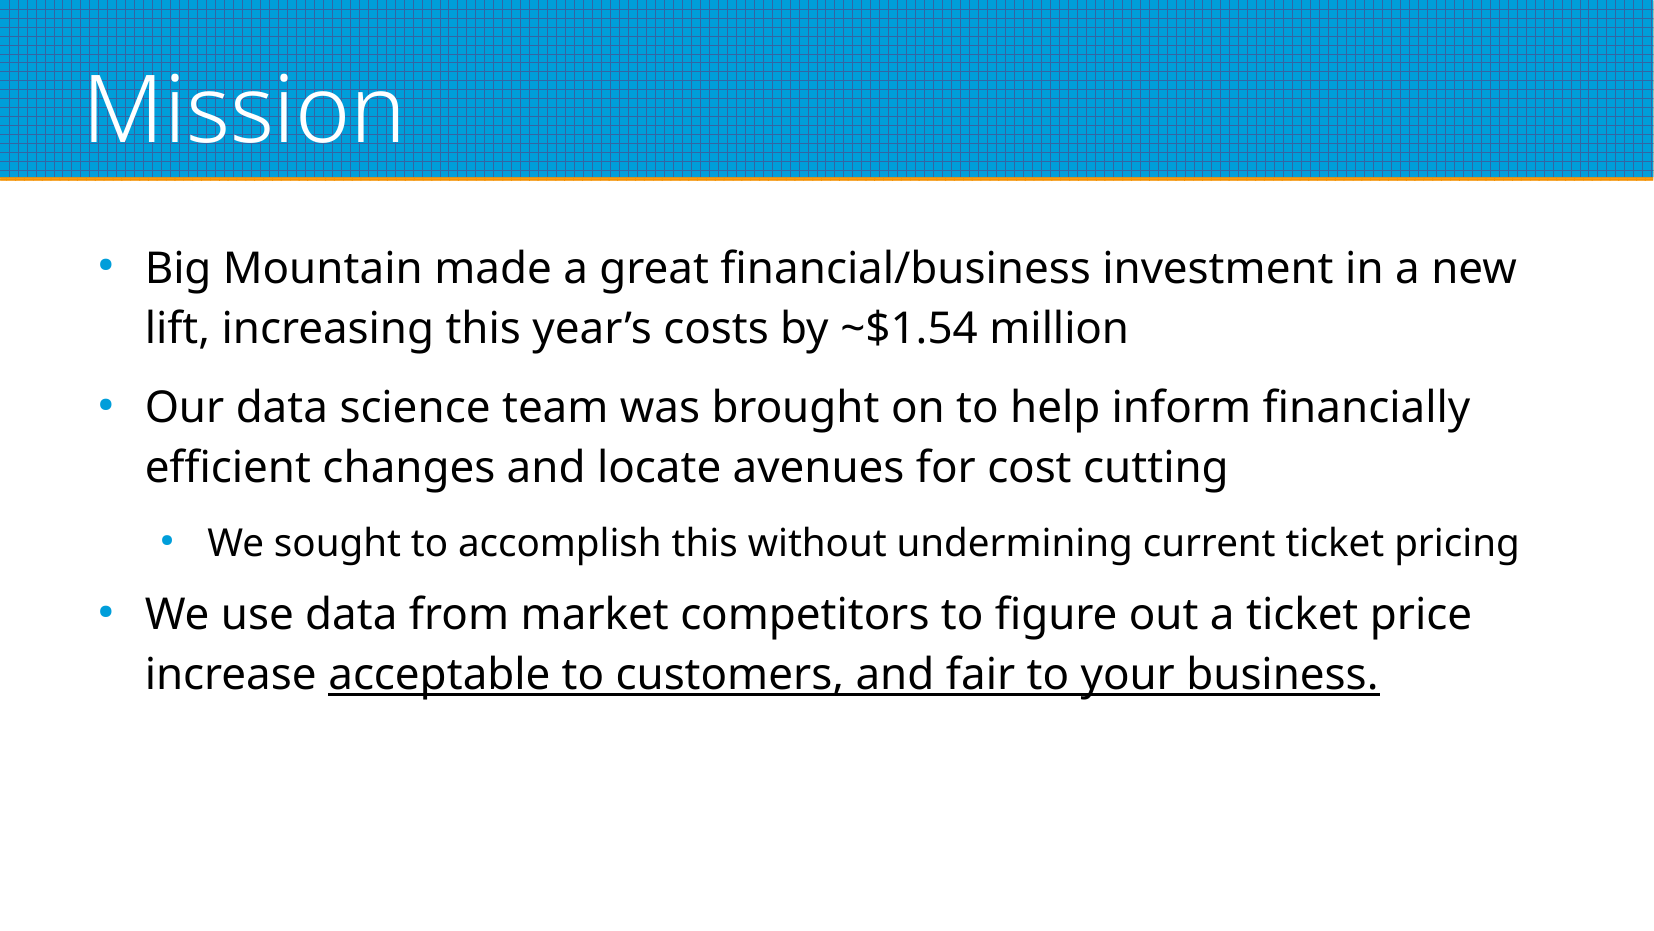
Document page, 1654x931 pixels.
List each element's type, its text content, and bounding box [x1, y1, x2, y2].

list Big Mountain made a great financial/business investment in a new lift, increasing this year’s costs by ~$1.54 million Our data science team was brought on to help inform financially efficient changes and locate avenues for cost cutting We sought to accomplish this without undermining current ticket pricing We use data from market competitors to figure out a ticket price increase acceptable to customers, and fair to your business. [82, 236, 1563, 811]
title Mission [82, 14, 1571, 171]
